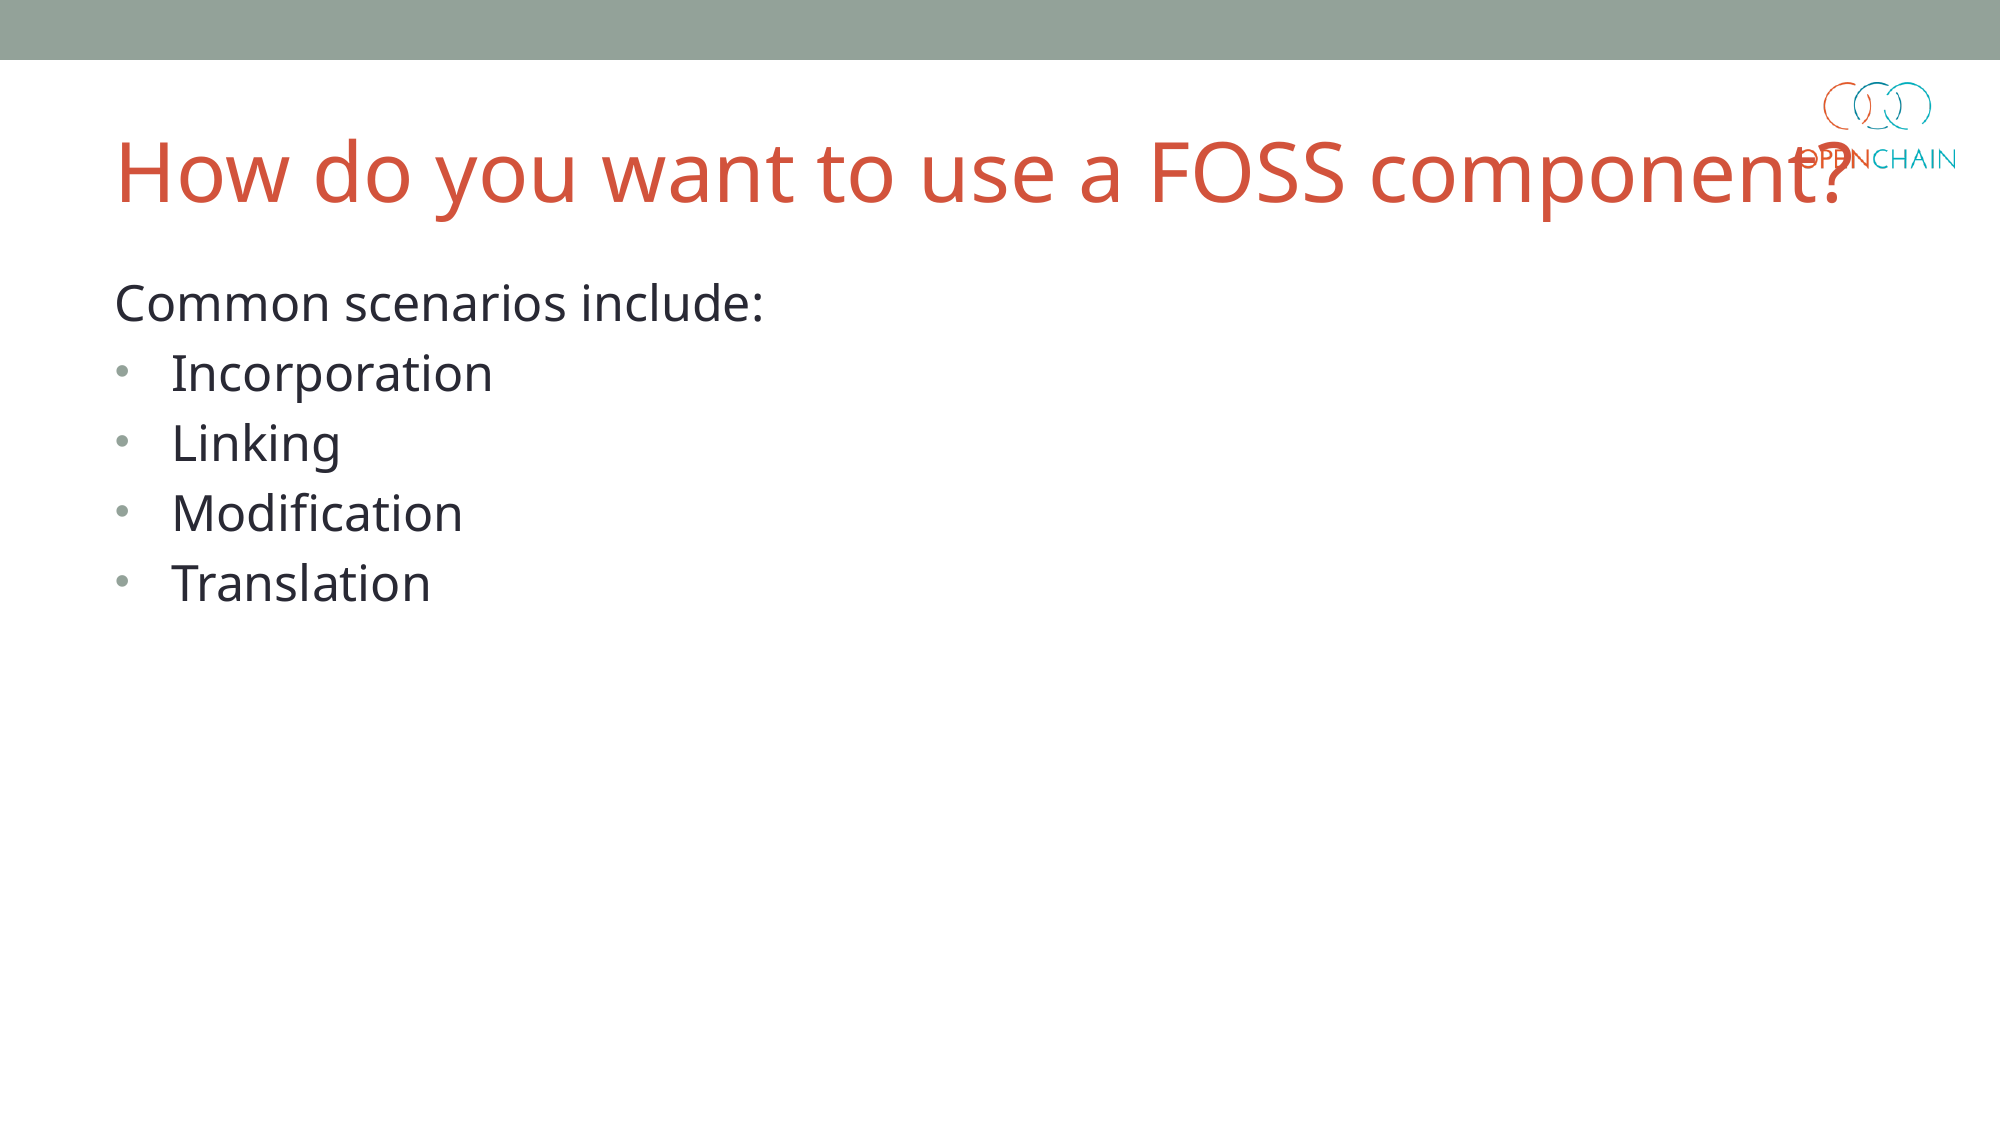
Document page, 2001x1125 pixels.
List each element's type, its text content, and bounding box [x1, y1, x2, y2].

text_box Common scenarios include: Incorporation Linking Modification Translation [99, 263, 1900, 1064]
text_box How do you want to use a FOSS component? [99, 87, 1900, 250]
picture [1798, 82, 1955, 169]
